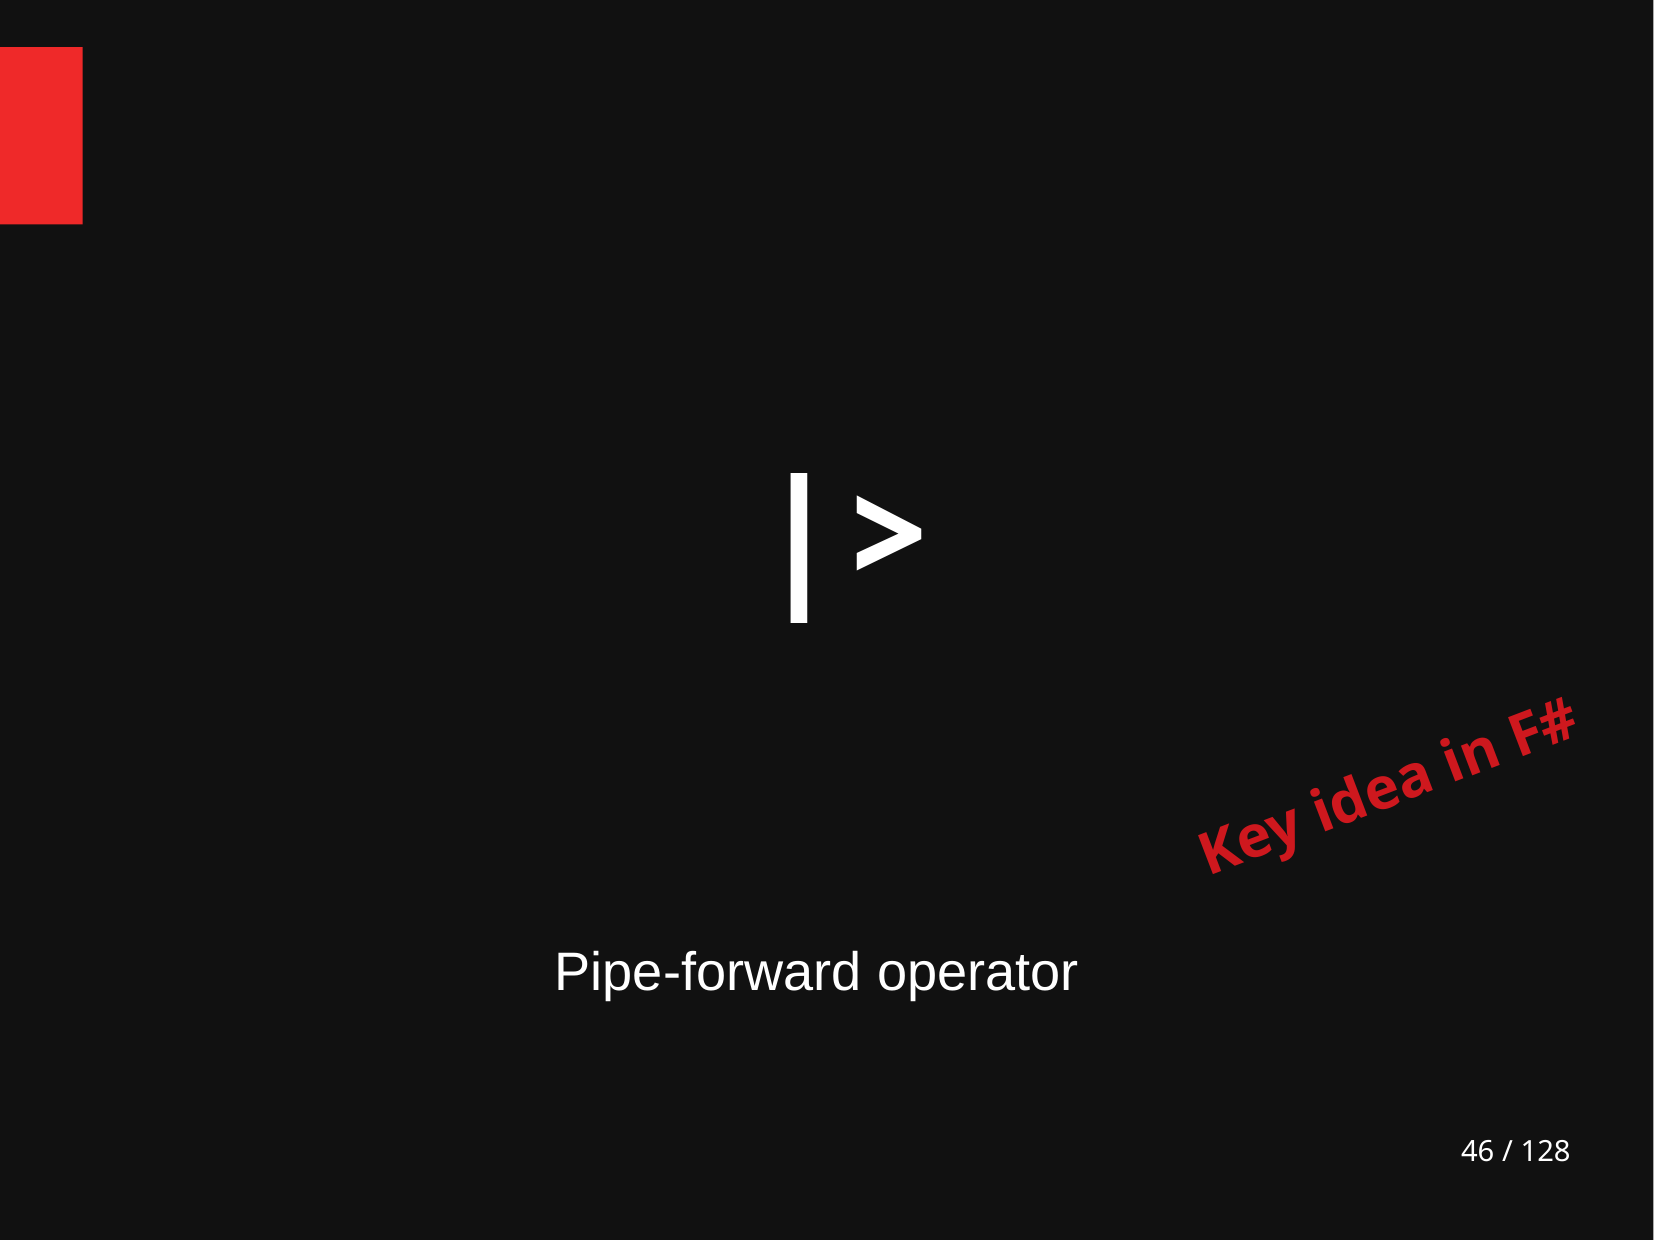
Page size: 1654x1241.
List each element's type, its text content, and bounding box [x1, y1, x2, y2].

text_box Key idea in F# [1170, 645, 1654, 919]
text_box Pipe-forward operator [540, 934, 1291, 1010]
subtitle |> [118, 49, 1571, 1010]
